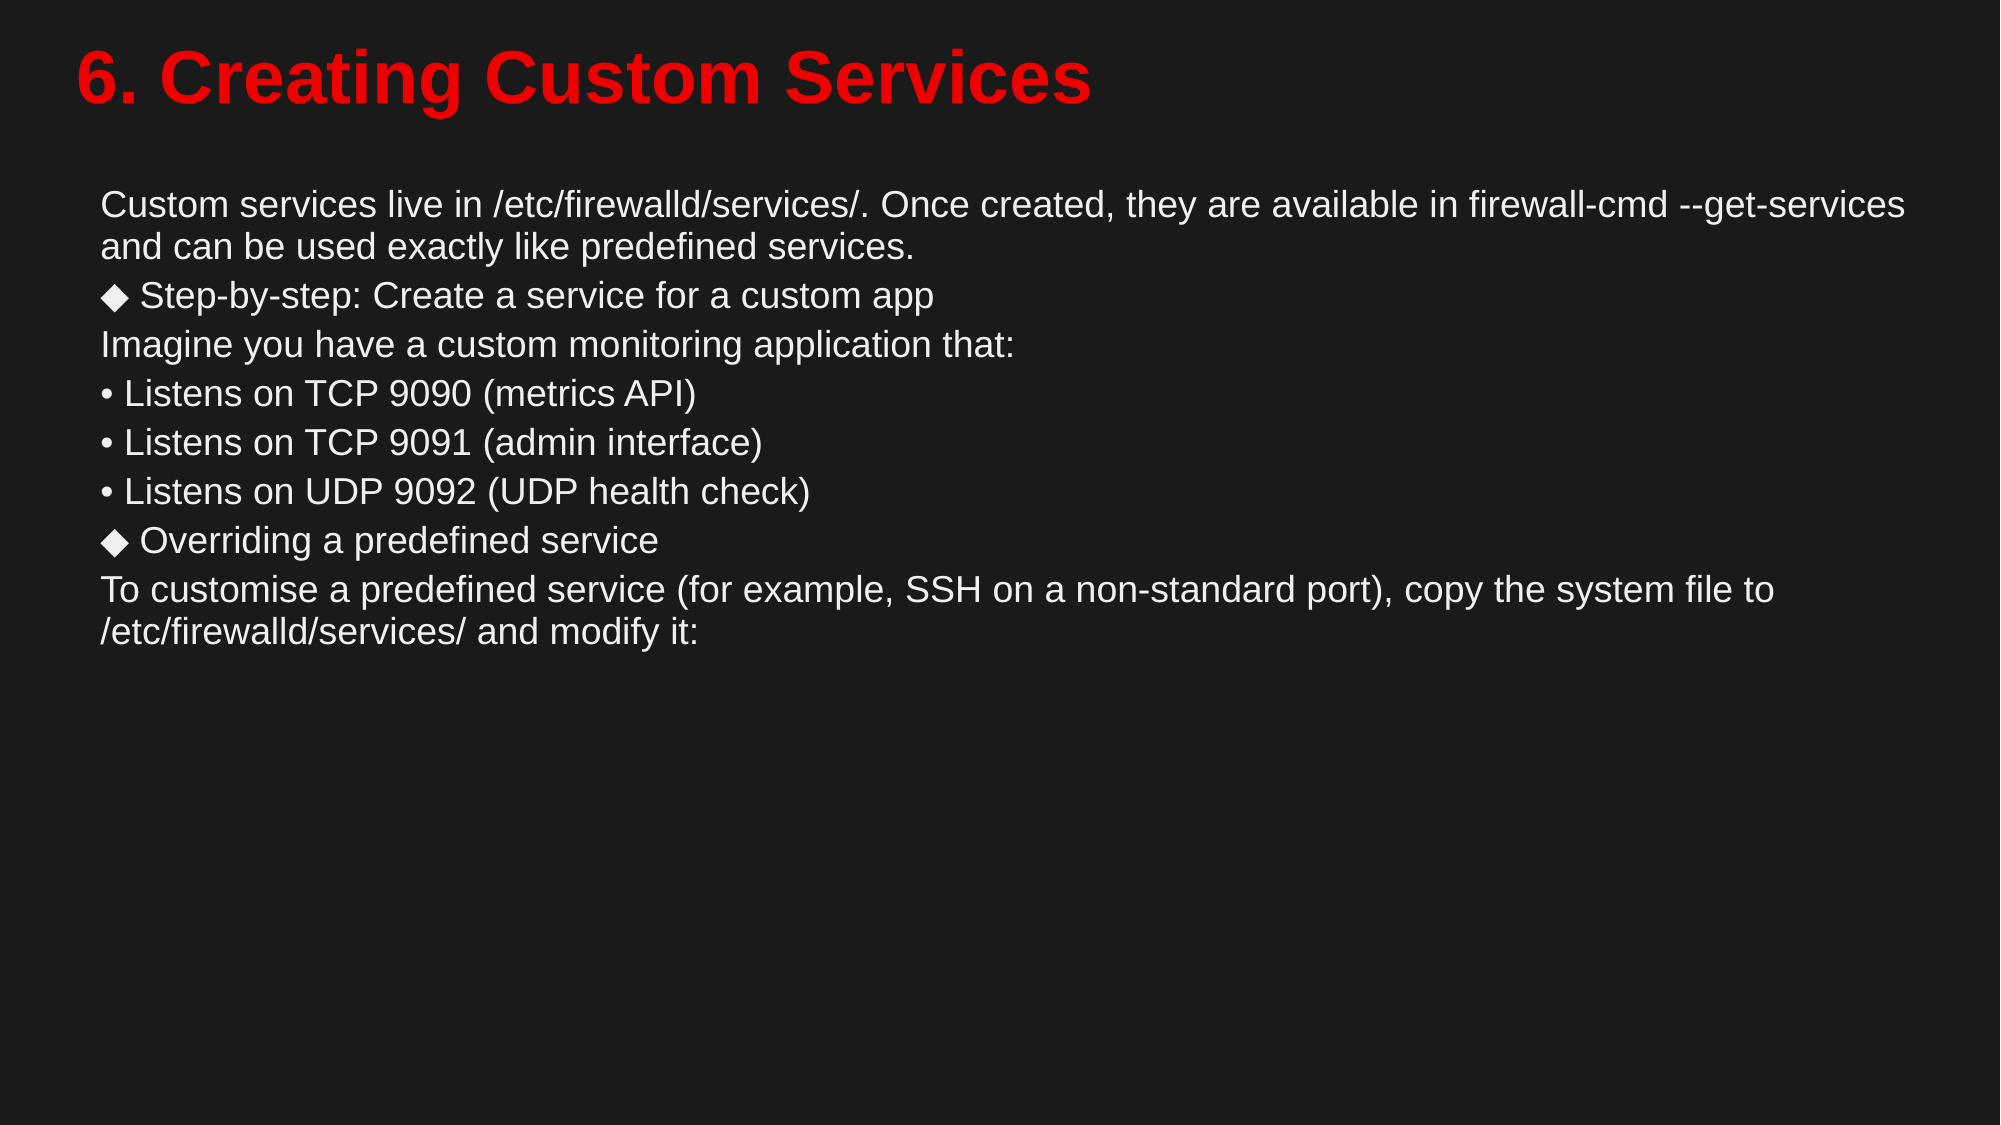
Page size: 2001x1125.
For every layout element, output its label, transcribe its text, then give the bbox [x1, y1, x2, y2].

text_box Custom services live in /etc/firewalld/services/. Once created, they are available in firewall-cmd --get-services and can be used exactly like predefined services. ◆ Step-by-step: Create a service for a custom app Imagine you have a custom monitoring application that: • Listens on TCP 9090 (metrics API) • Listens on TCP 9091 (admin interface) • Listens on UDP 9092 (UDP health check) ◆ Overriding a predefined service To customise a predefined service (for example, SSH on a non-standard port), copy the system file to /etc/firewalld/services/ and modify it: [59, 171, 1942, 1087]
text_box 6. Creating Custom Services [59, 23, 1942, 154]
